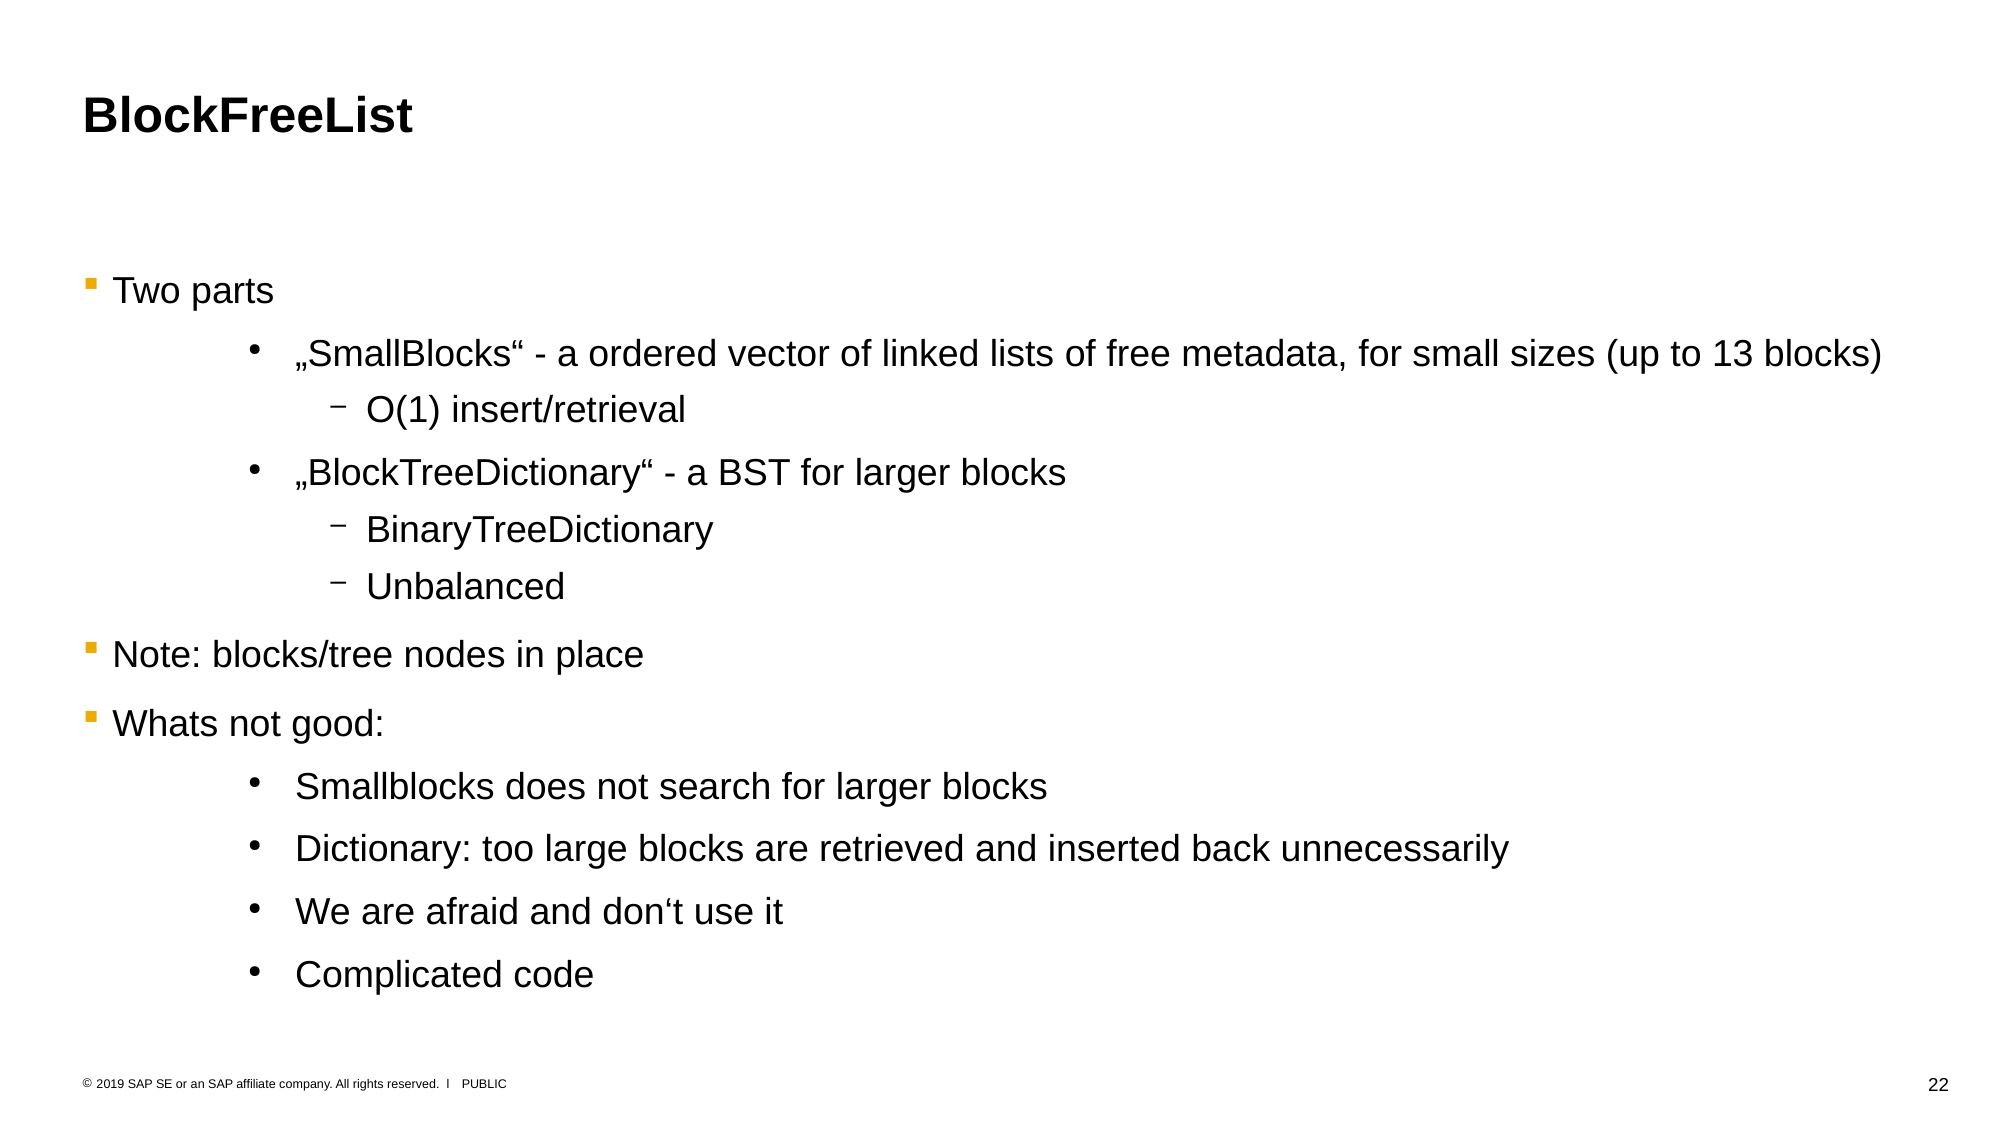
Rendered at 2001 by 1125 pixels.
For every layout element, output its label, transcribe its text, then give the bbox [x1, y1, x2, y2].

list Two parts „SmallBlocks“ - a ordered vector of linked lists of free metadata, for small sizes (up to 13 blocks) O(1) insert/retrieval „BlockTreeDictionary“ - a BST for larger blocks BinaryTreeDictionary Unbalanced Note: blocks/tree nodes in place Whats not good: Smallblocks does not search for larger blocks Dictionary: too large blocks are retrieved and inserted back unnecessarily We are afraid and don‘t use it Complicated code [82, 265, 1918, 1040]
title BlockFreeList [82, 82, 1918, 144]
